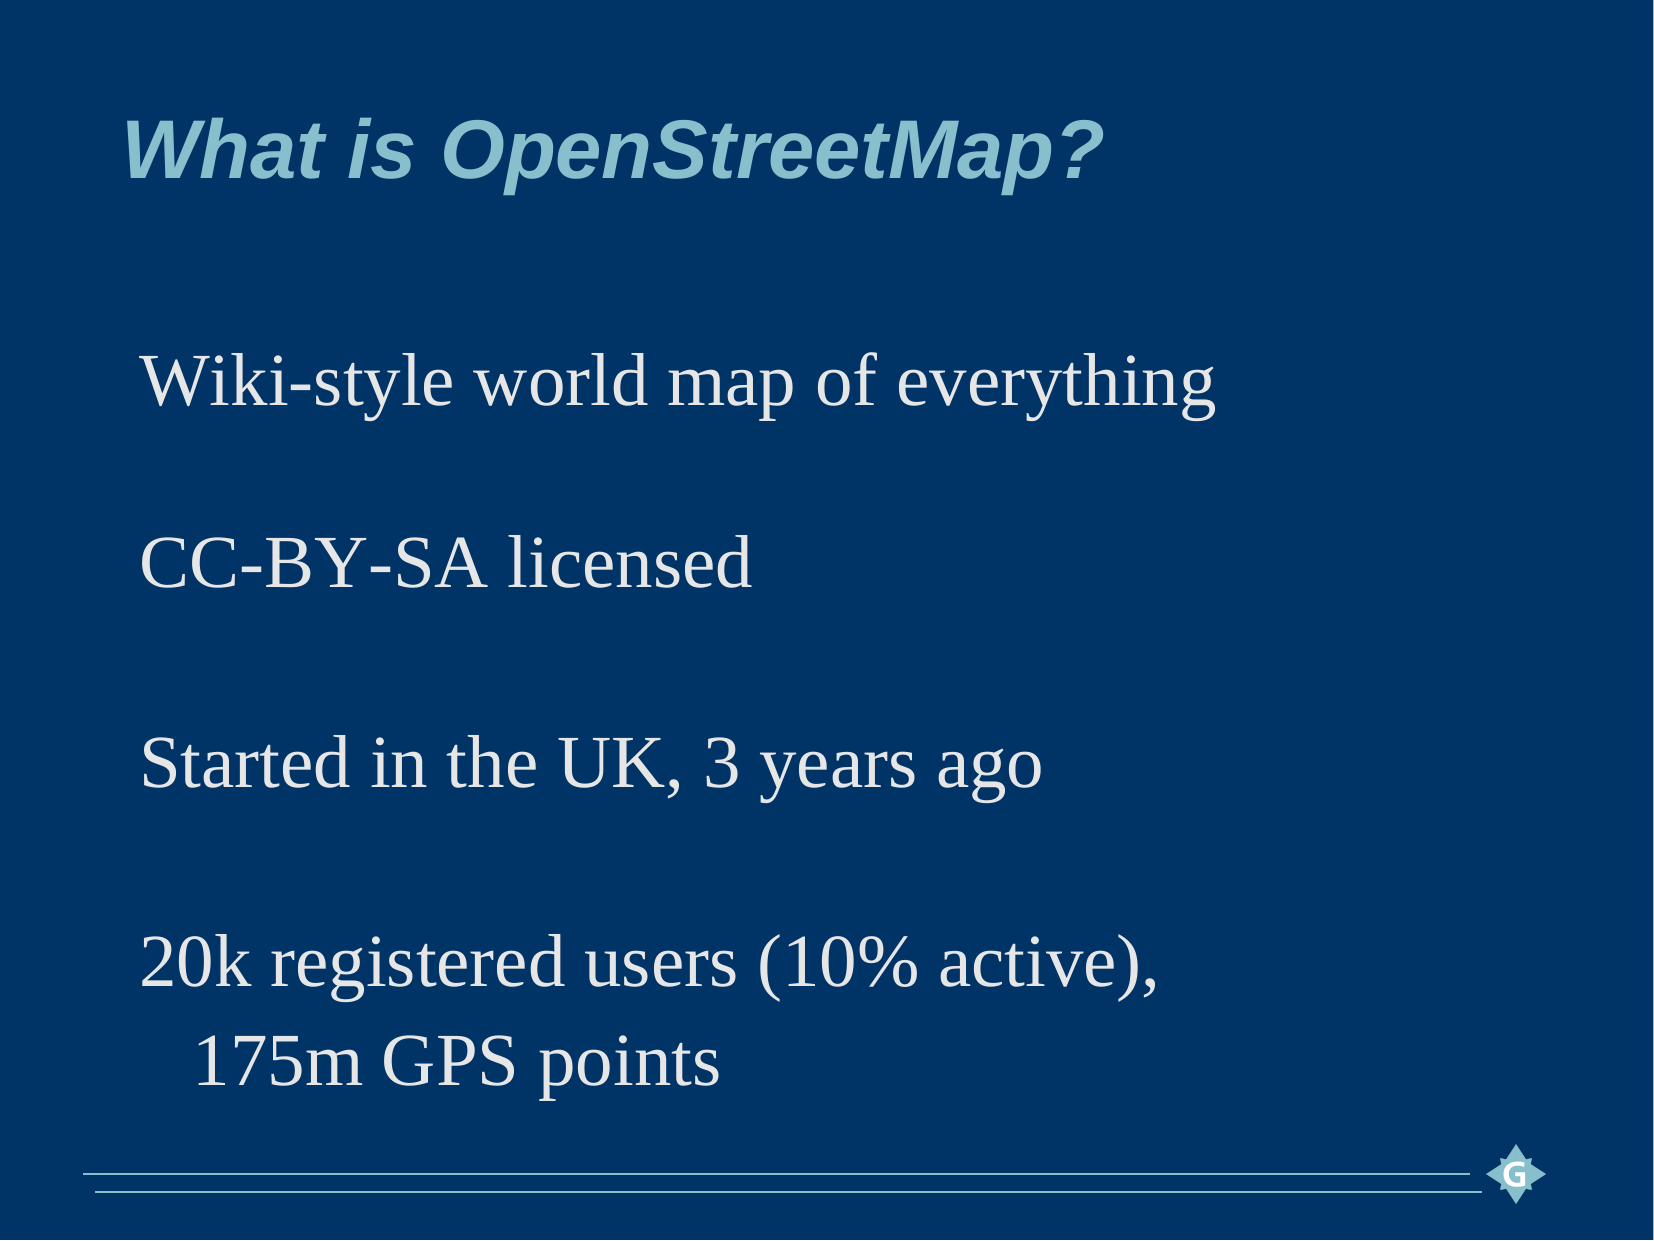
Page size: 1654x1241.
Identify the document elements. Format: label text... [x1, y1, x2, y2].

picture [1486, 1144, 1546, 1204]
list Wiki-style world map of everything CC-BY-SA licensed Started in the UK, 3 years ago 20k registered users (10% active), 175m GPS points [121, 322, 1561, 1133]
title What is OpenStreetMap? [121, 46, 1534, 254]
